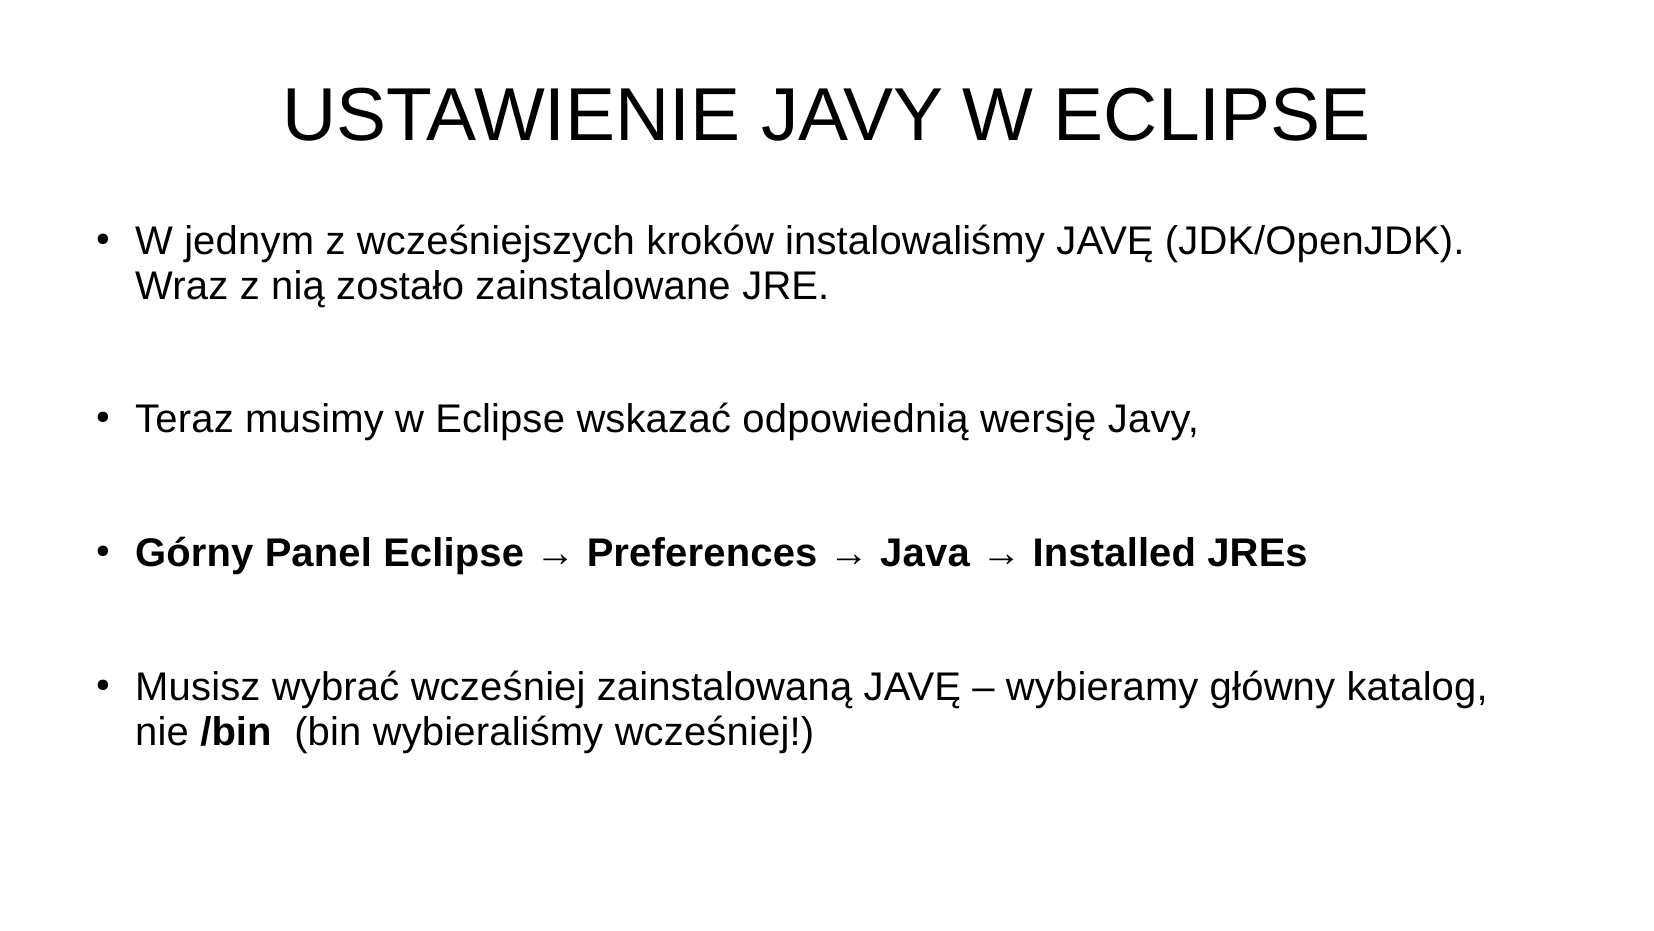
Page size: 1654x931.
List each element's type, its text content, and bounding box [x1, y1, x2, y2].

title USTAWIENIE JAVY W ECLIPSE [29, 30, 1625, 199]
list W jednym z wcześniejszych kroków instalowaliśmy JAVĘ (JDK/OpenJDK). Wraz z nią zostało zainstalowane JRE. Teraz musimy w Eclipse wskazać odpowiednią wersję Javy, Górny Panel Eclipse → Preferences → Java → Installed JREs Musisz wybrać wcześniej zainstalowaną JAVĘ – wybieramy główny katalog, nie /bin (bin wybieraliśmy wcześniej!) [82, 217, 1571, 758]
